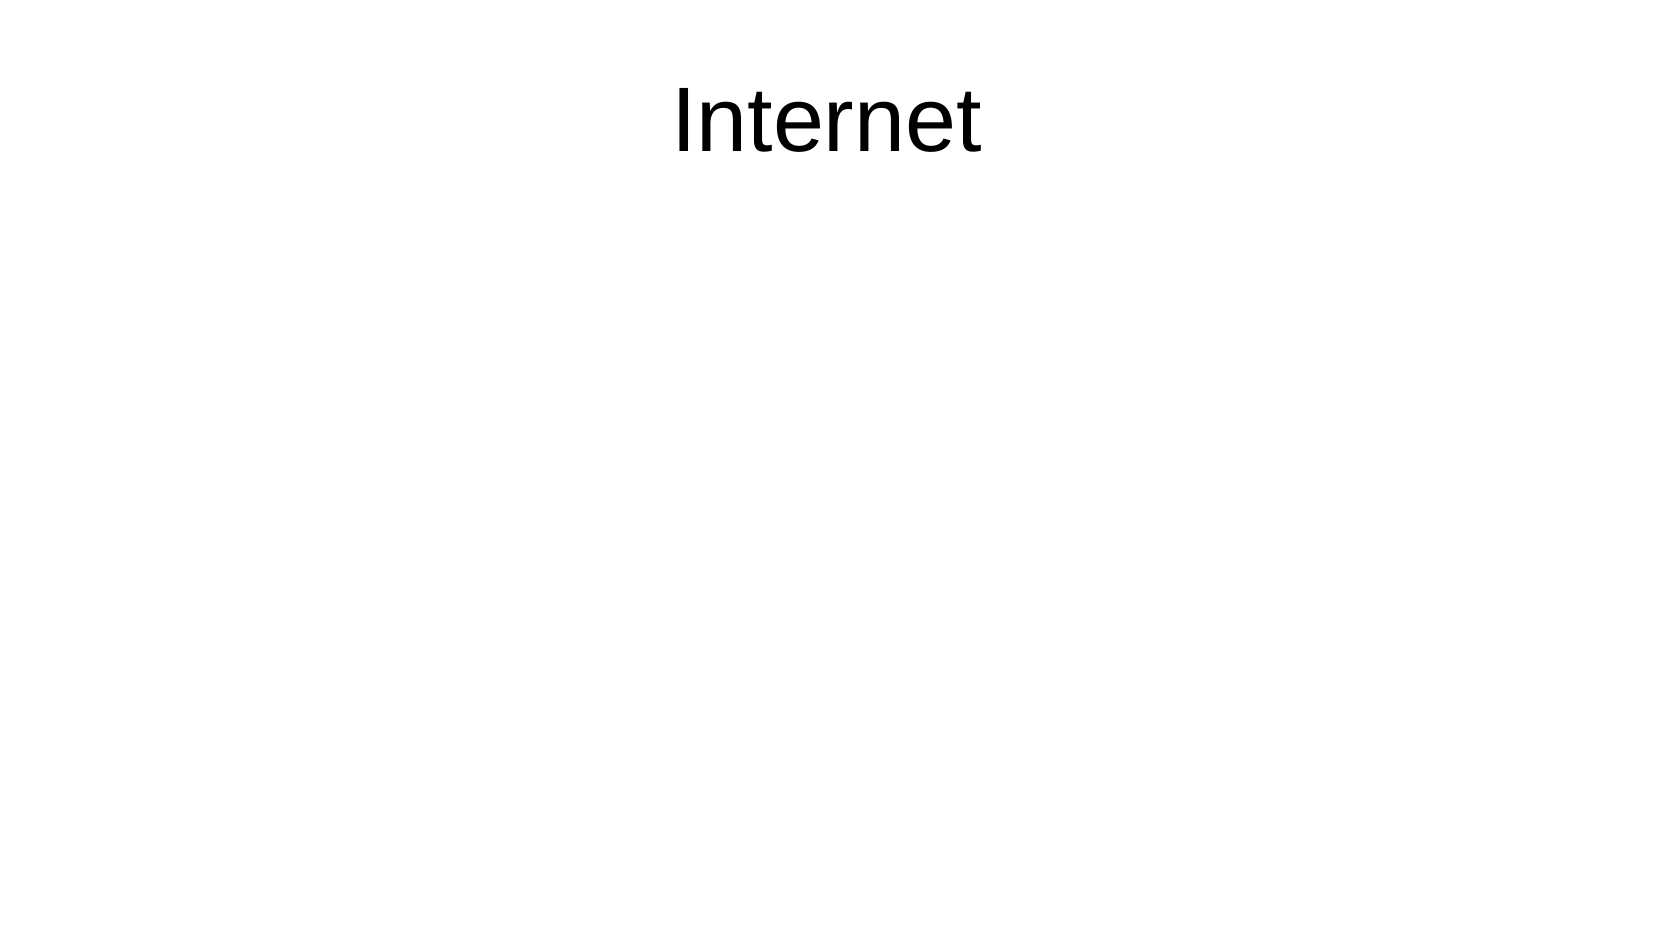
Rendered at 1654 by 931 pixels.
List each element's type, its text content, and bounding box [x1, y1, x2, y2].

title Internet [82, 37, 1571, 193]
